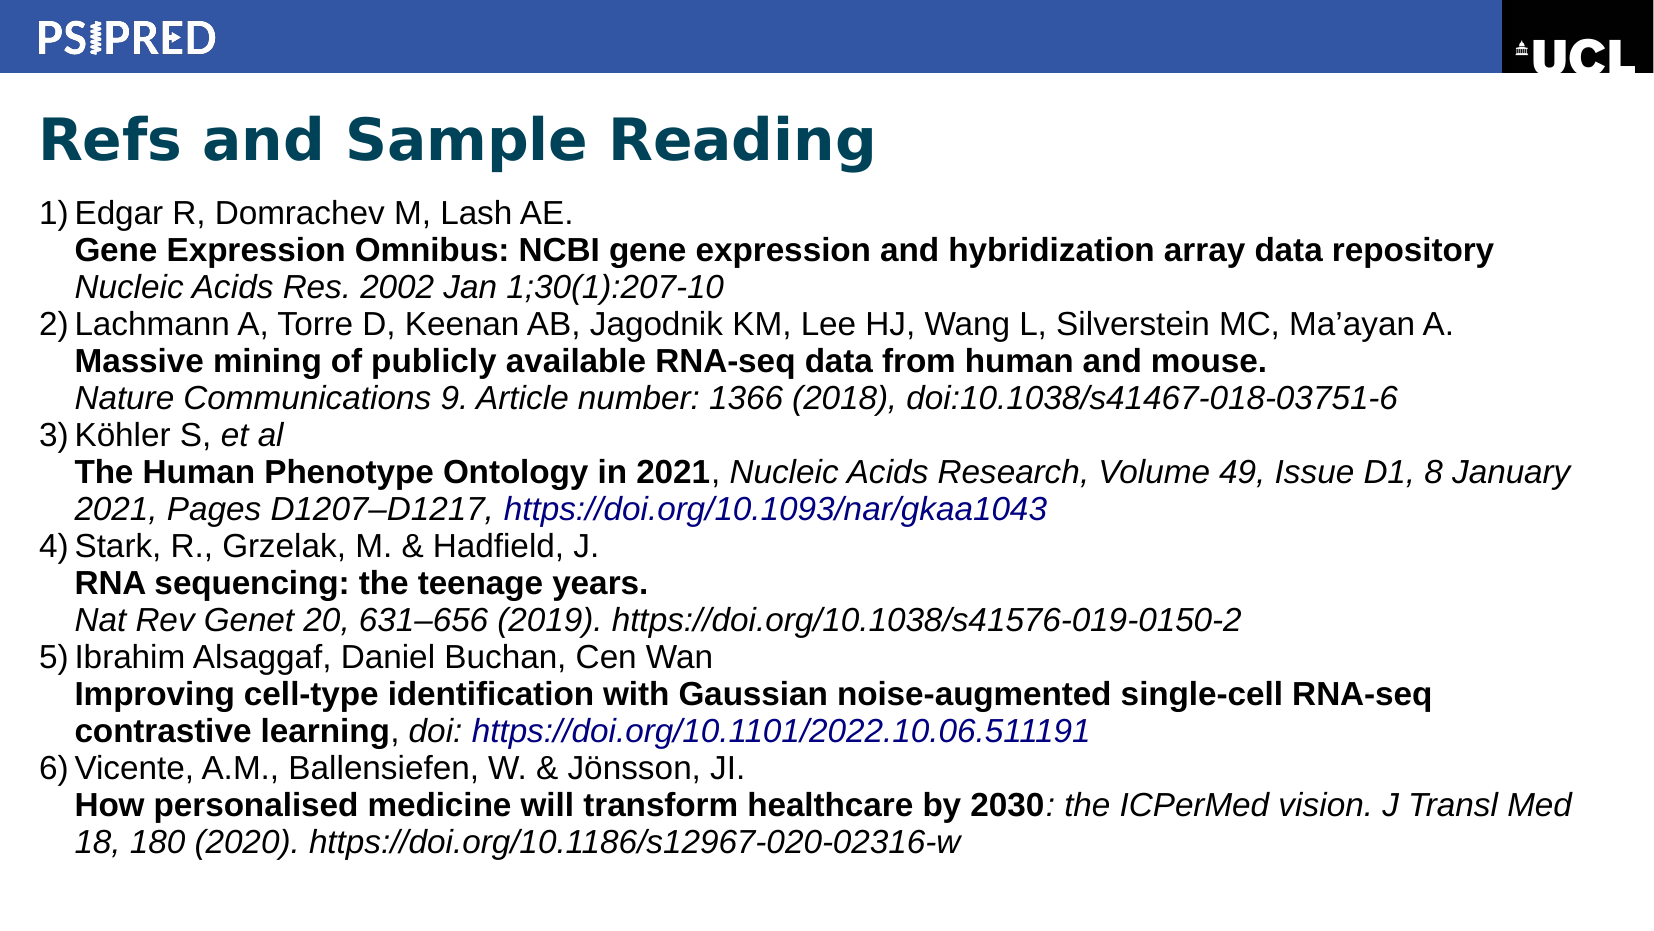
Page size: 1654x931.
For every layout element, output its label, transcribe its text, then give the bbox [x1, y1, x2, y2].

text_box Edgar R, Domrachev M, Lash AE. Gene Expression Omnibus: NCBI gene expression and hybridization array data repository Nucleic Acids Res. 2002 Jan 1;30(1):207-10 Lachmann A, Torre D, Keenan AB, Jagodnik KM, Lee HJ, Wang L, Silverstein MC, Ma’ayan A. Massive mining of publicly available RNA-seq data from human and mouse. Nature Communications 9. Article number: 1366 (2018), doi:10.1038/s41467-018-03751-6 Köhler S, et al The Human Phenotype Ontology in 2021, Nucleic Acids Research, Volume 49, Issue D1, 8 January 2021, Pages D1207–D1217, https://doi.org/10.1093/nar/gkaa1043 Stark, R., Grzelak, M. & Hadfield, J. RNA sequencing: the teenage years. Nat Rev Genet 20, 631–656 (2019). https://doi.org/10.1038/s41576-019-0150-2 Ibrahim Alsaggaf, Daniel Buchan, Cen Wan Improving cell-type identification with Gaussian noise-augmented single-cell RNA-seq contrastive learning, doi: https://doi.org/10.1101/2022.10.06.511191 Vicente, A.M., Ballensiefen, W. & Jönsson, JI. How personalised medicine will transform healthcare by 2030: the ICPerMed vision. J Transl Med 18, 180 (2020). https://doi.org/10.1186/s12967-020-02316-w [24, 186, 1619, 931]
picture [1502, 0, 1654, 73]
picture [30, 14, 224, 61]
title Refs and Sample Reading [23, 94, 1619, 281]
